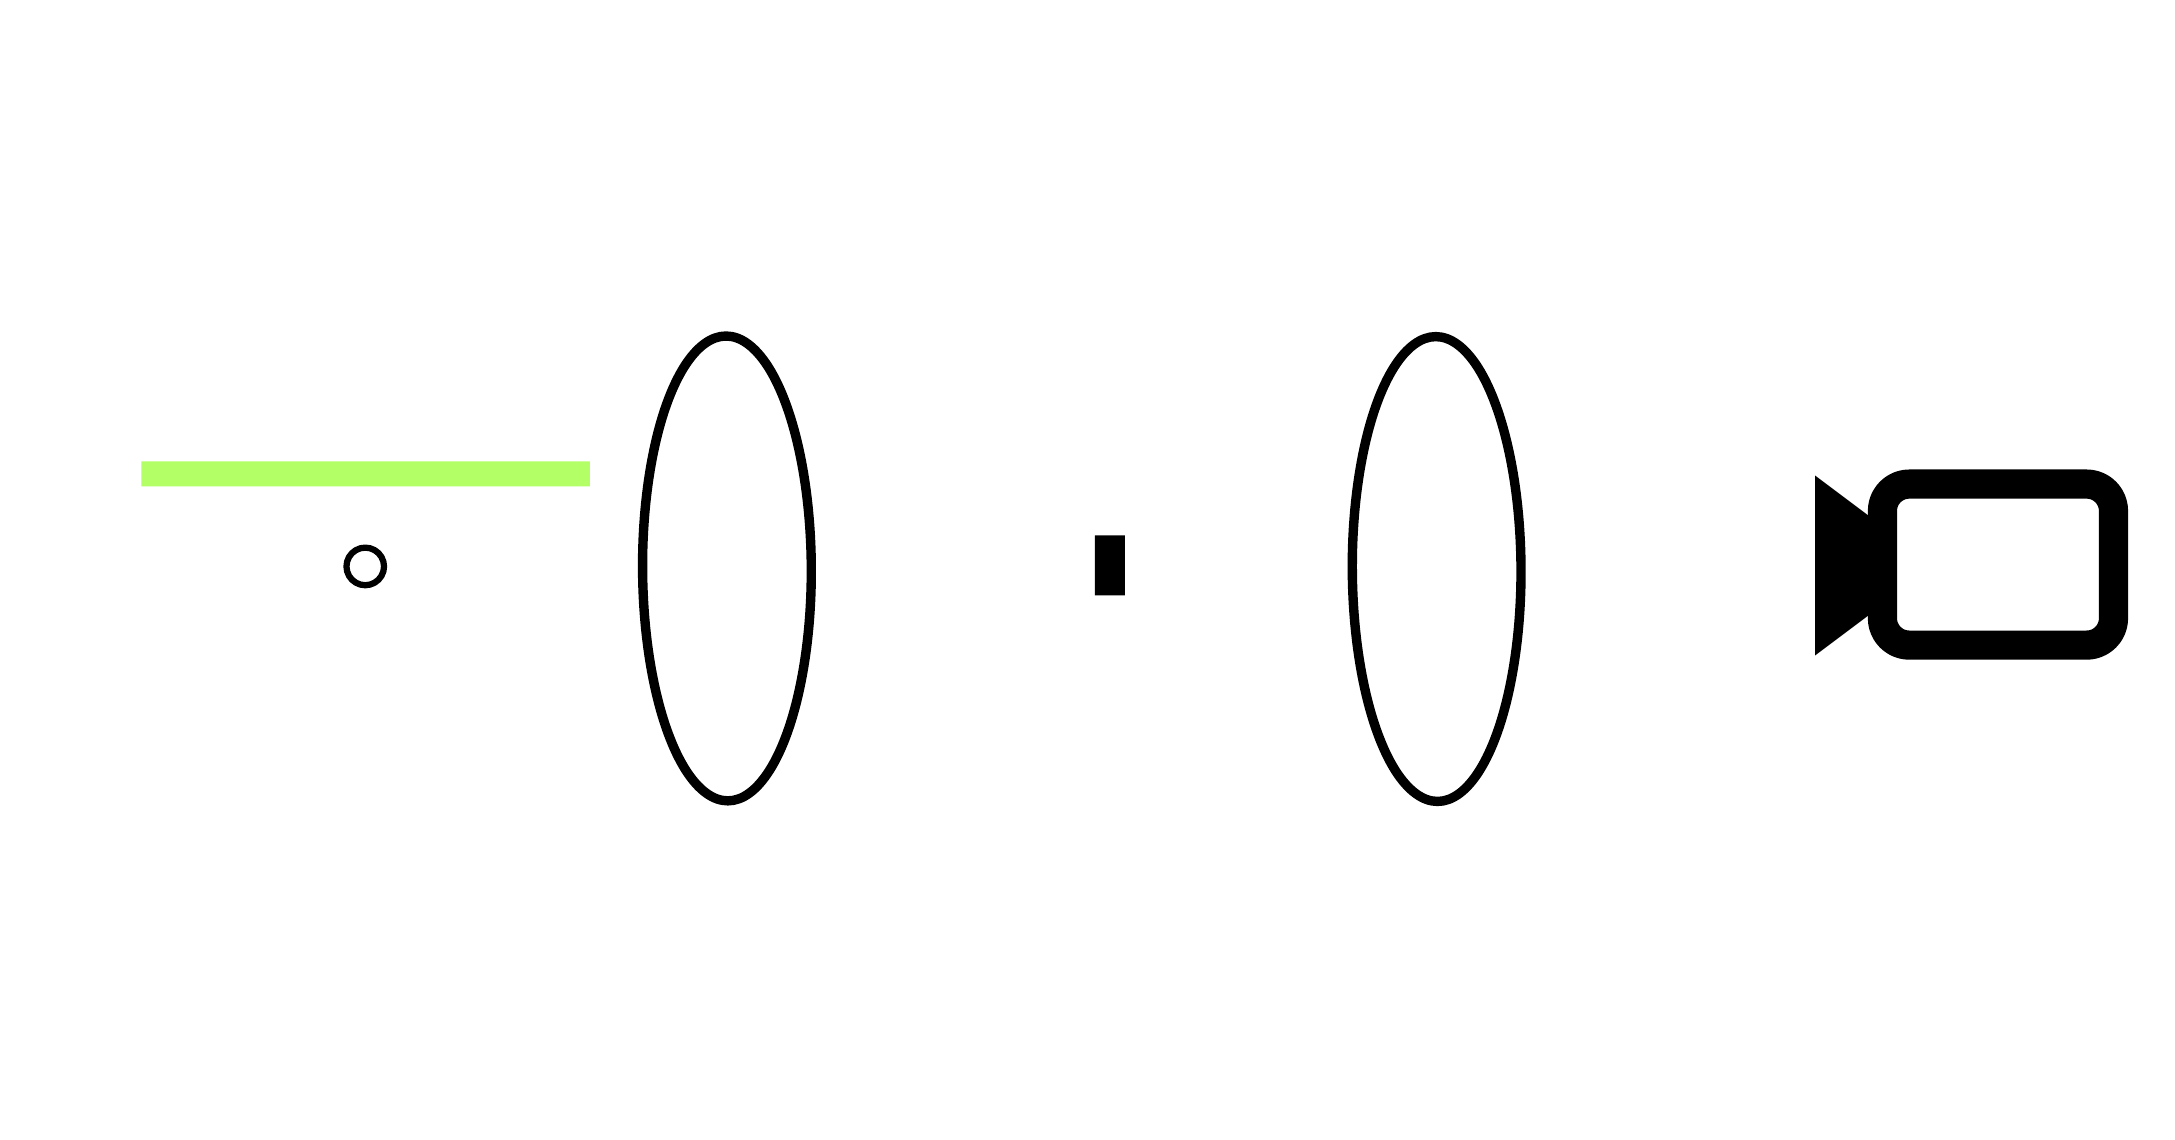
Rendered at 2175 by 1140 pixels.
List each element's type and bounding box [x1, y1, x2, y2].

text_box [1094, 535, 1125, 596]
text_box [1815, 475, 1876, 656]
text_box [1352, 336, 1522, 802]
text_box [642, 336, 812, 801]
text_box [1882, 484, 2114, 646]
